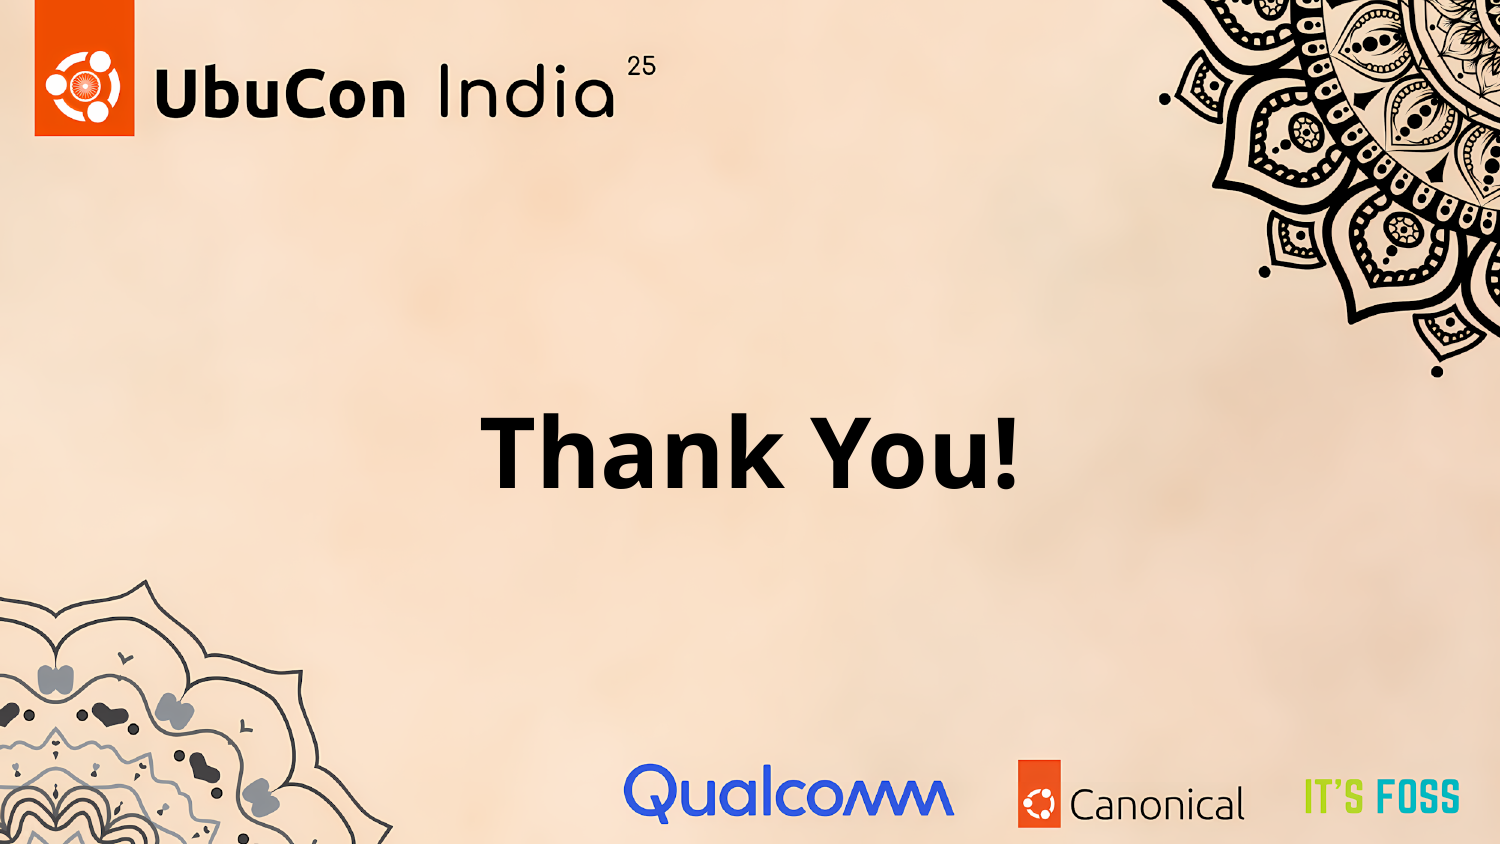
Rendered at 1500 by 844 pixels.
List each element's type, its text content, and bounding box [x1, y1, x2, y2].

title Thank You! [363, 374, 1137, 469]
picture [0, 0, 1500, 844]
